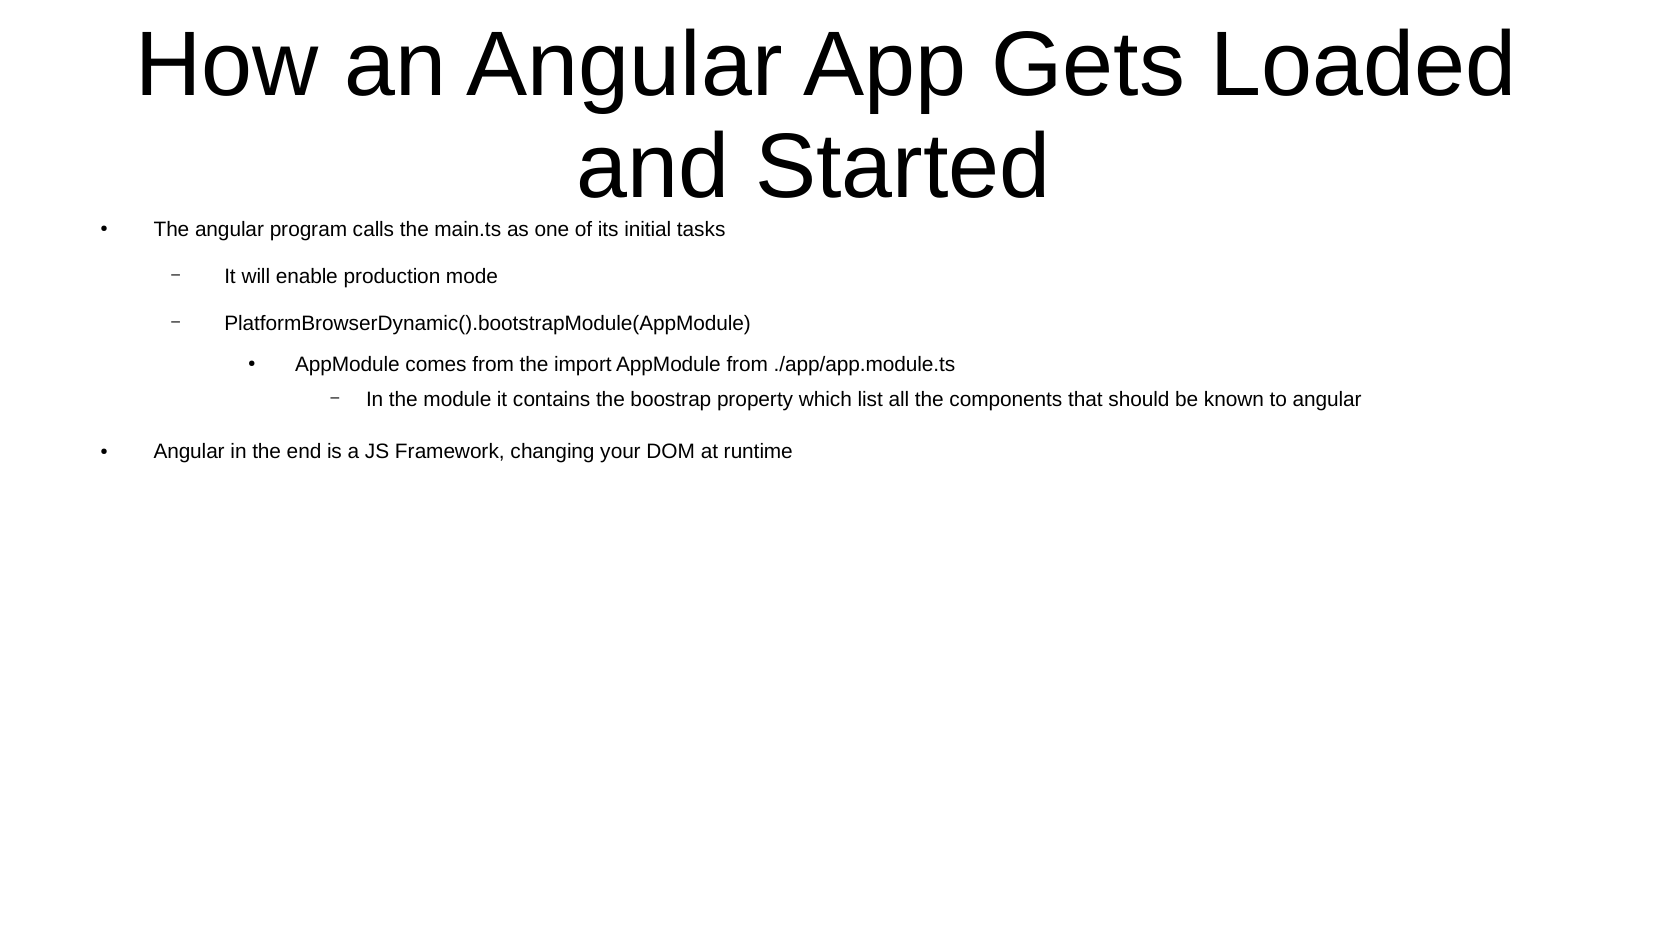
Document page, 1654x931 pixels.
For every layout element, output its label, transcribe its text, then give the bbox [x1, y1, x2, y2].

list The angular program calls the main.ts as one of its initial tasks It will enable production mode PlatformBrowserDynamic().bootstrapModule(AppModule) AppModule comes from the import AppModule from ./app/app.module.ts In the module it contains the boostrap property which list all the components that should be known to angular Angular in the end is a JS Framework, changing your DOM at runtime [82, 217, 1561, 916]
title How an Angular App Gets Loaded and Started [82, 12, 1571, 218]
